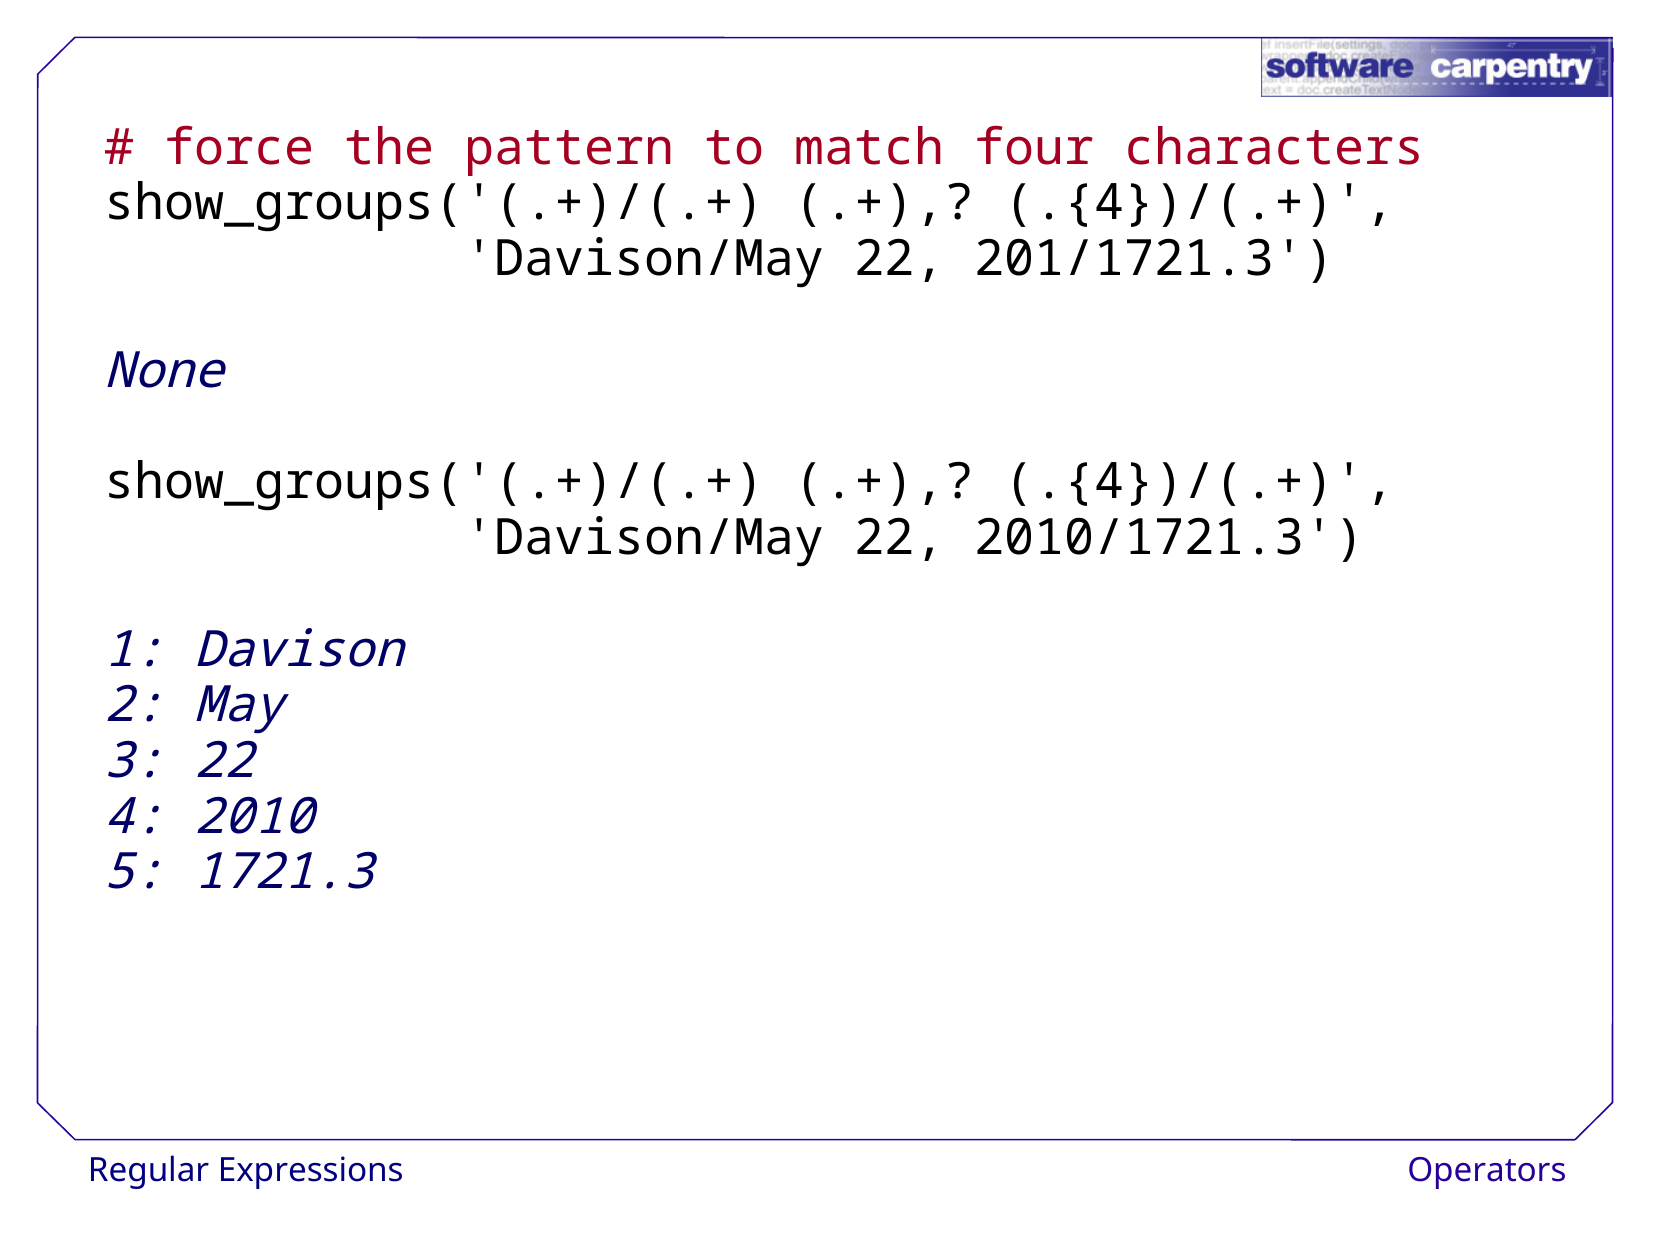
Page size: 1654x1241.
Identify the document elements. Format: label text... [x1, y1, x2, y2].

picture [1261, 39, 1613, 97]
text_box # force the pattern to match four characters show_groups('(.+)/(.+) (.+),? (.{4})/(.+)', 'Davison/May 22, 201/1721.3') None show_groups('(.+)/(.+) (.+),? (.{4})/(.+)', 'Davison/May 22, 2010/1721.3') 1: Davison 2: May 3: 22 4: 2010 5: 1721.3 [89, 112, 1512, 1074]
